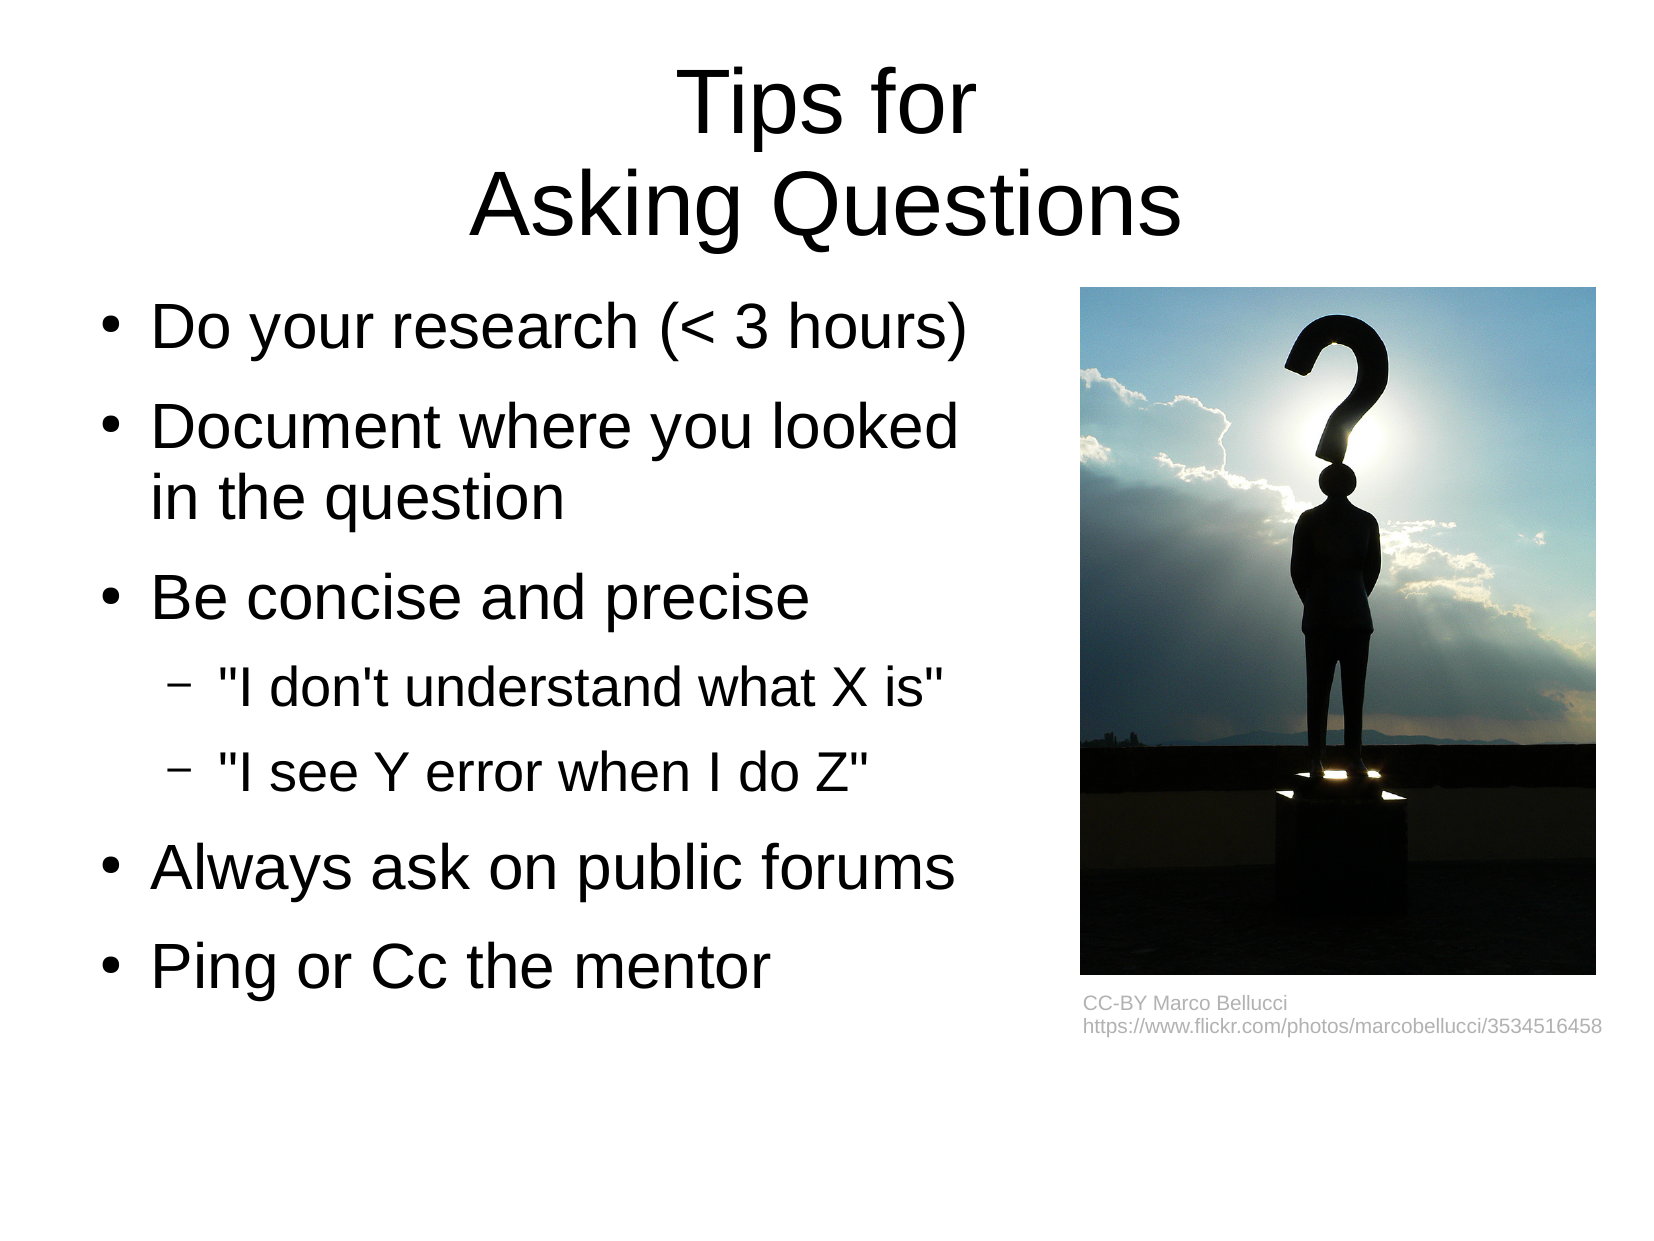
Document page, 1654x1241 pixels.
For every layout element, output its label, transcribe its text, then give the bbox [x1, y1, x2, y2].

picture [1080, 287, 1596, 976]
list Do your research (< 3 hours) Document where you looked in the question Be concise and precise "I don't understand what X is" "I see Y error when I do Z" Always ask on public forums Ping or Cc the mentor [82, 290, 1081, 1010]
text_box CC-BY Marco Bellucci https://www.flickr.com/photos/marcobellucci/3534516458 [1068, 984, 1618, 1046]
title Tips for Asking Questions [82, 49, 1571, 257]
